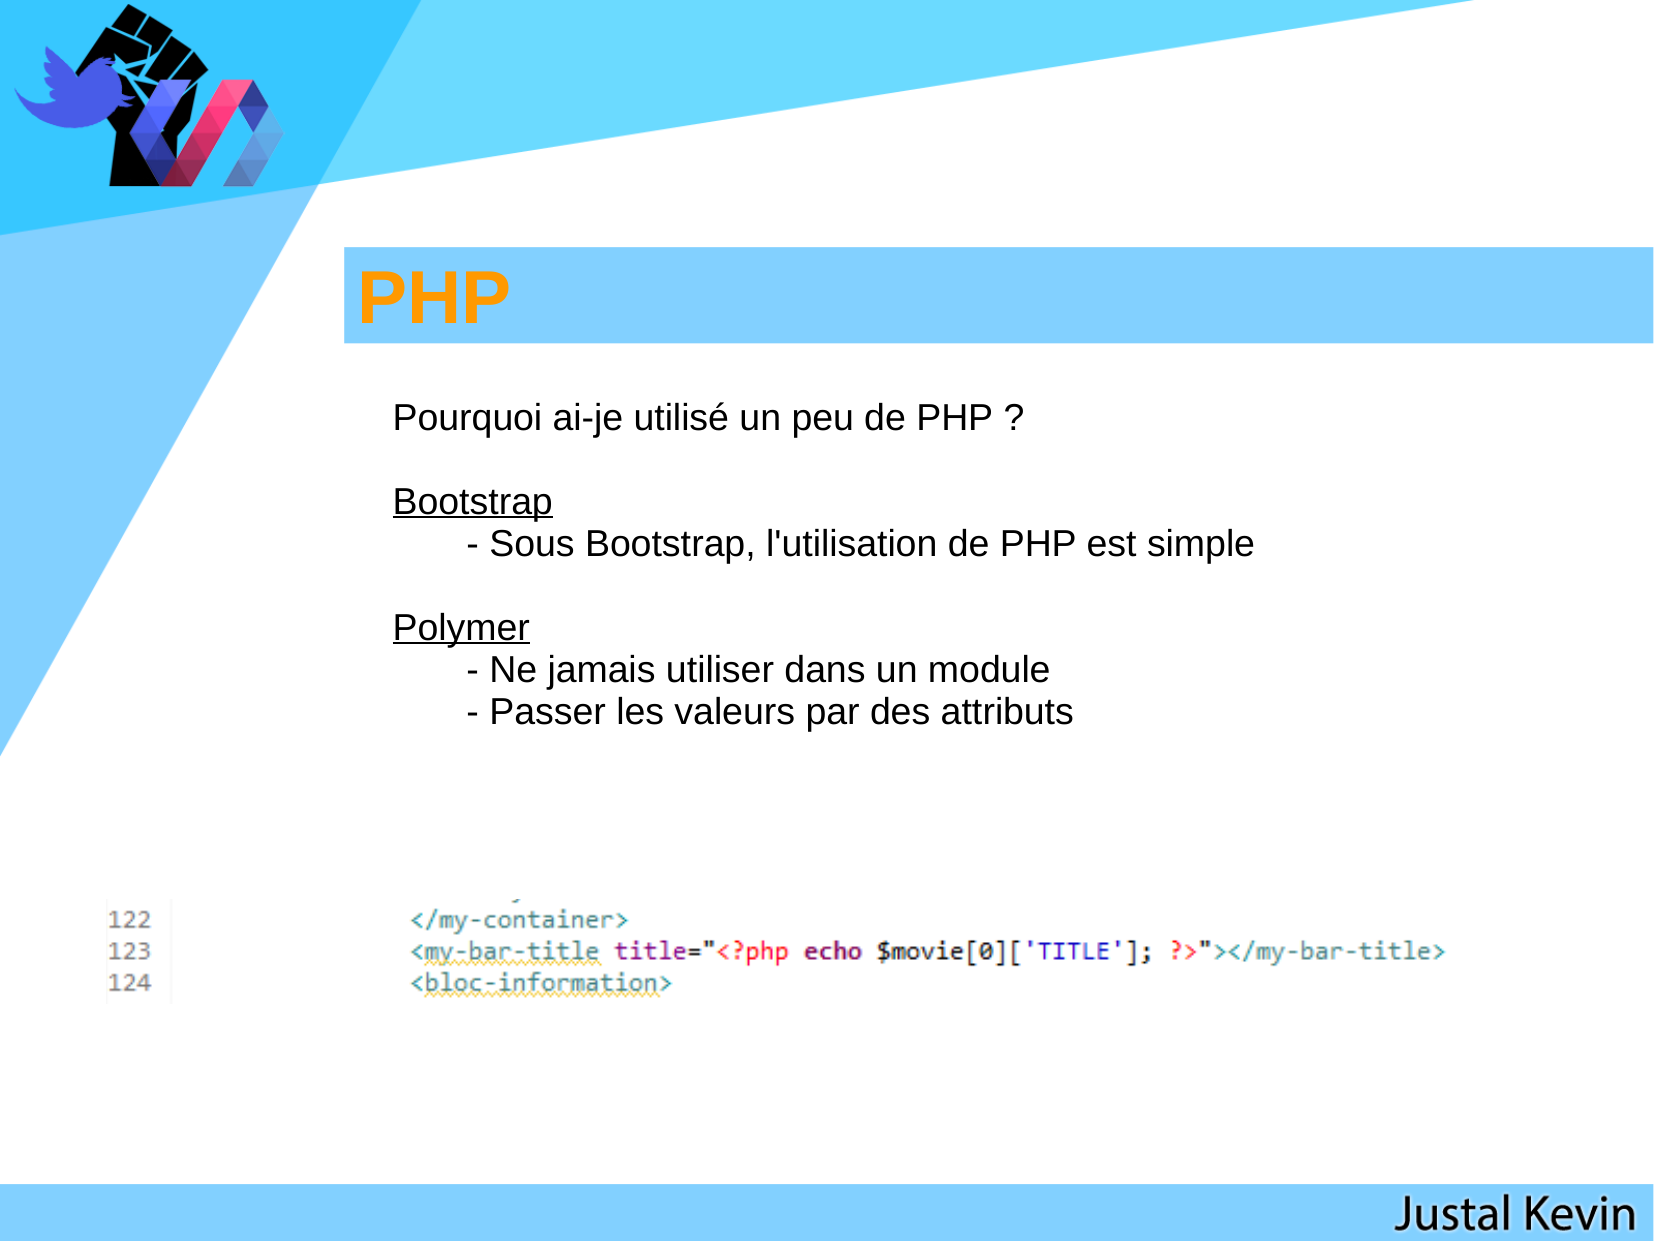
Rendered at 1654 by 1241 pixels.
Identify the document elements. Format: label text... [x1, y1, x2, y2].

text_box PHP [342, 248, 1654, 347]
text_box Pourquoi ai-je utilisé un peu de PHP ? Bootstrap - Sous Bootstrap, l'utilisation de PHP est simple Polymer - Ne jamais utiliser dans un module - Passer les valeurs par des attributs [377, 346, 1619, 741]
picture [0, 0, 1654, 1241]
